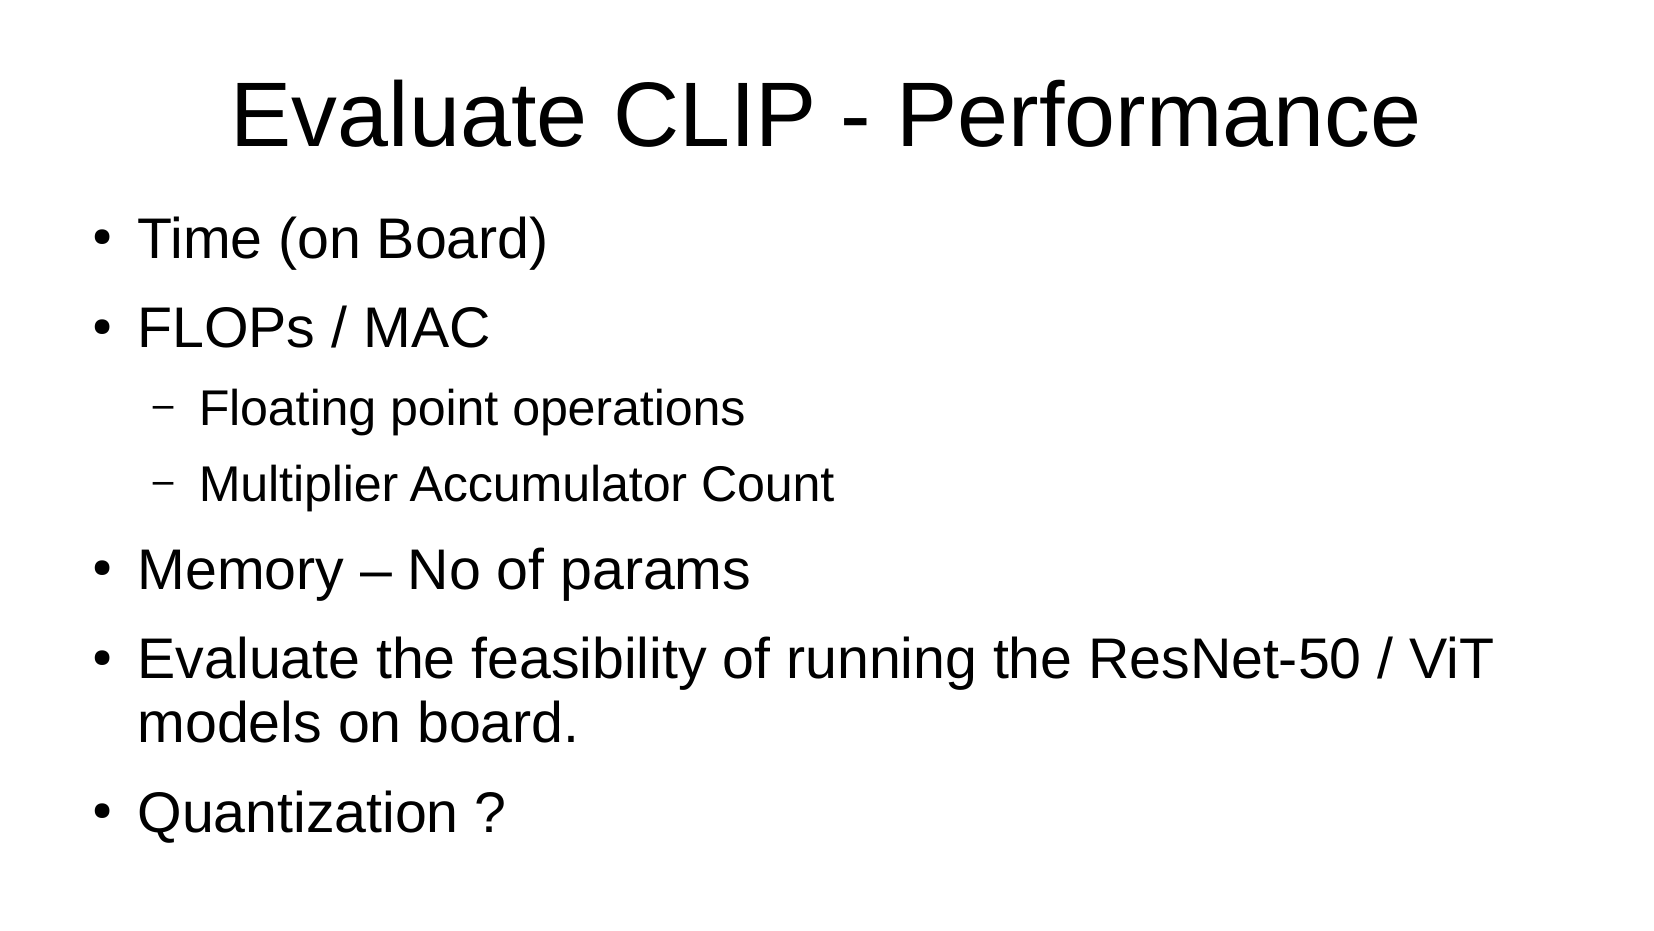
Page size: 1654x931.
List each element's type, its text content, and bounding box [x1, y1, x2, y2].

title Evaluate CLIP - Performance [82, 37, 1571, 193]
list Time (on Board) FLOPs / MAC Floating point operations Multiplier Accumulator Count Memory – No of params Evaluate the feasibility of running the ResNet-50 / ViT models on board. Quantization ? [76, 206, 1565, 846]
